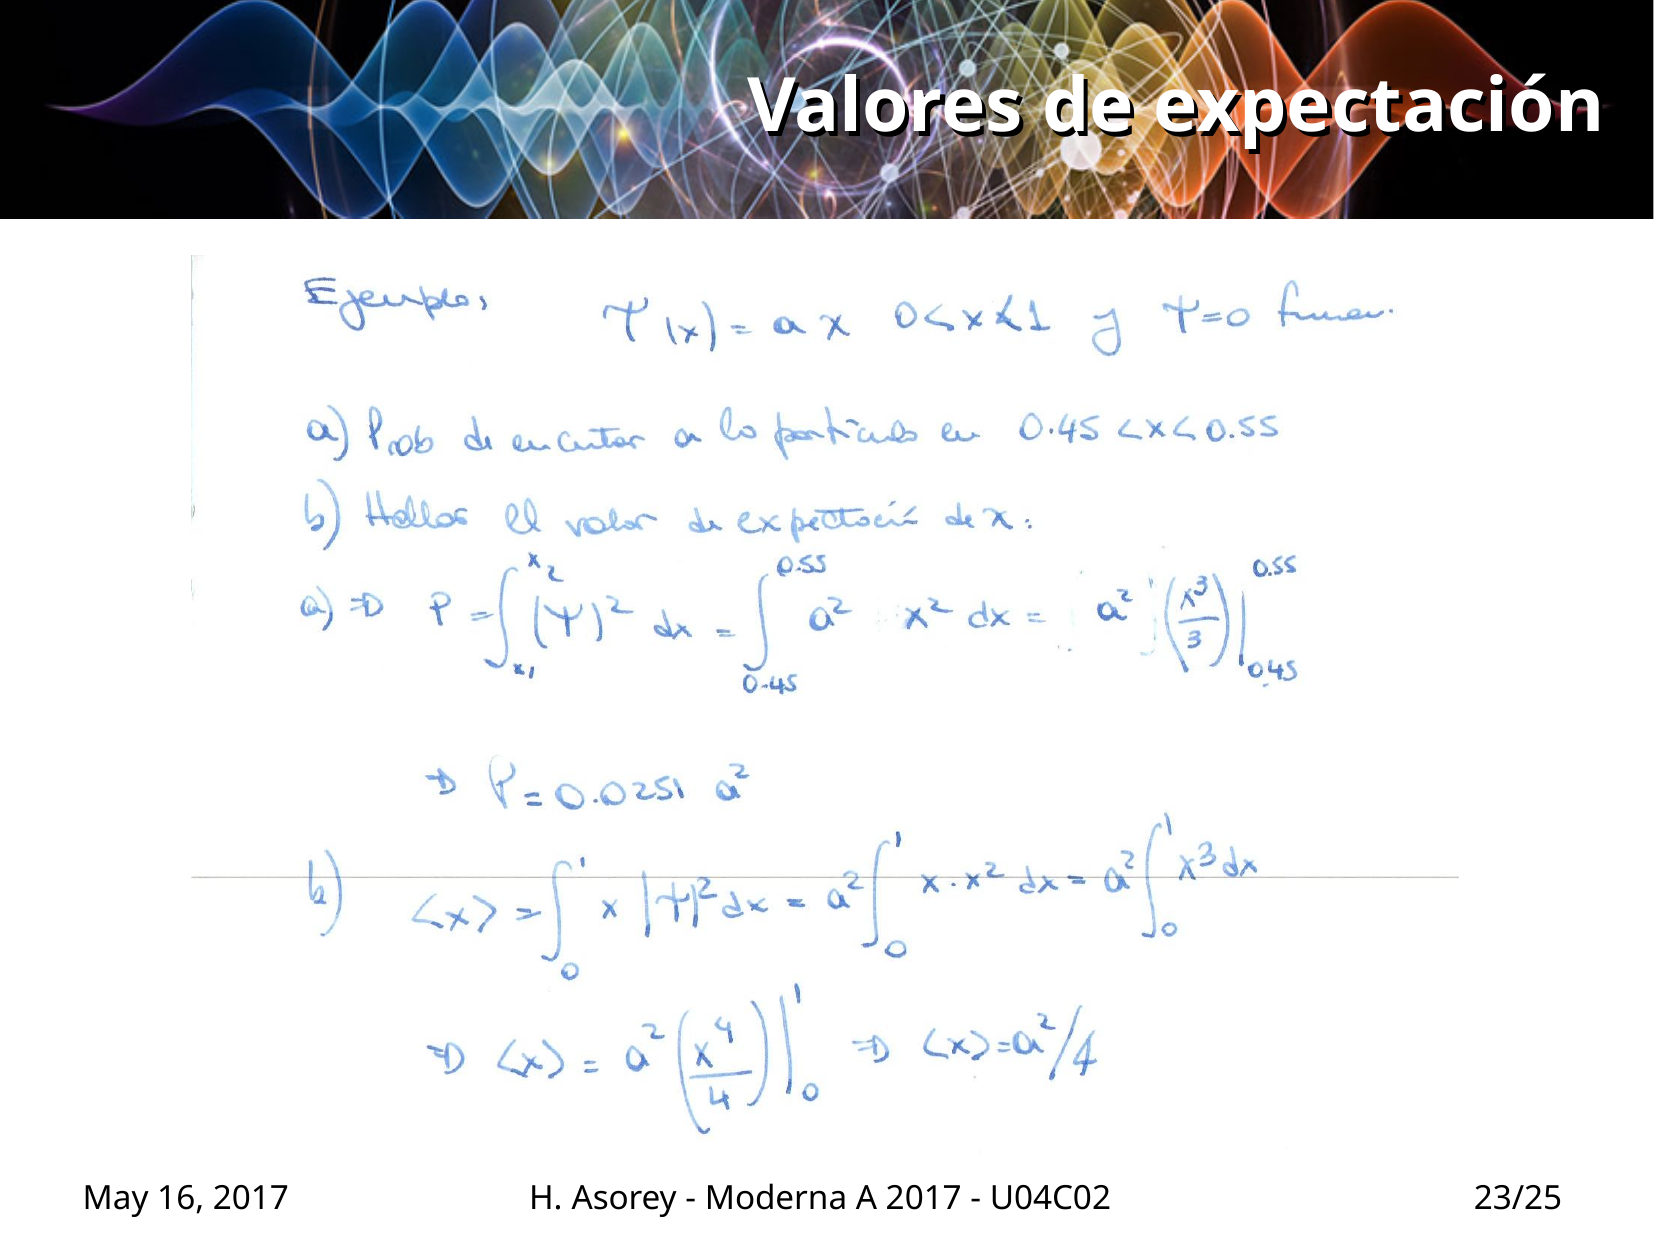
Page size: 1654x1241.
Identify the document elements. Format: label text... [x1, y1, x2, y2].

picture [191, 255, 1459, 1156]
title Valores de expectación [45, 15, 1606, 191]
picture [0, 0, 1654, 219]
